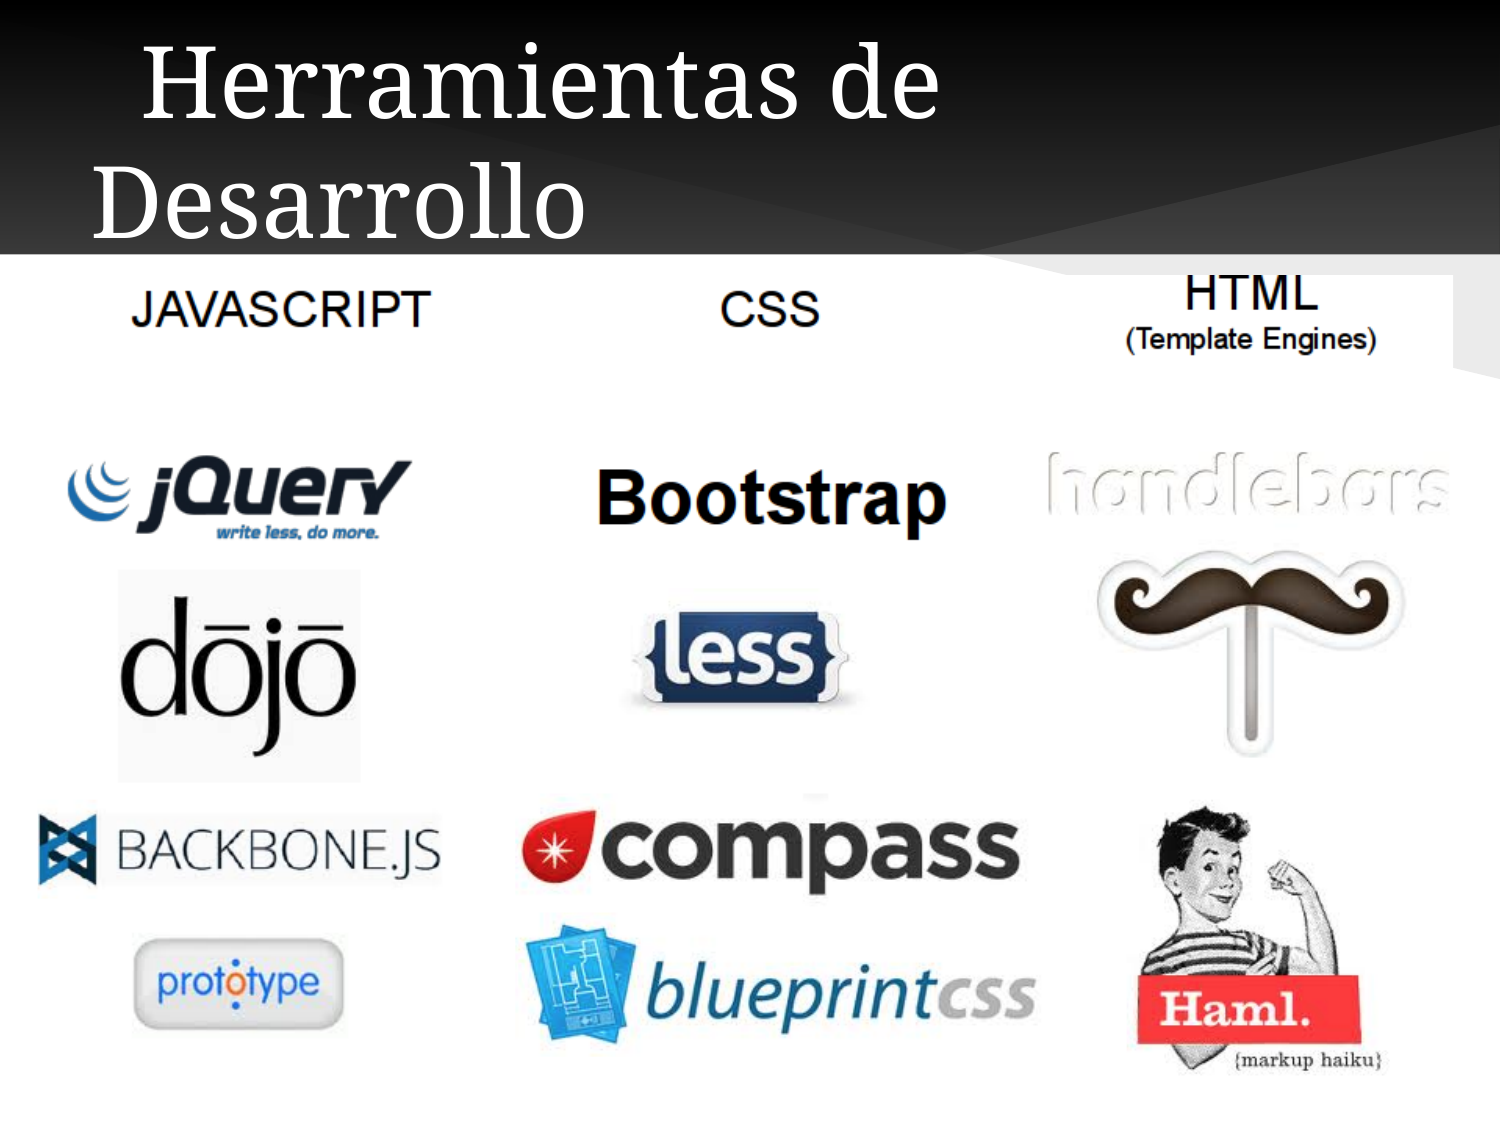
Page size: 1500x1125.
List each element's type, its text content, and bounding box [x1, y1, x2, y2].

title Herramientas de Desarrollo [75, 45, 1425, 233]
text_box [37, 275, 1454, 1082]
